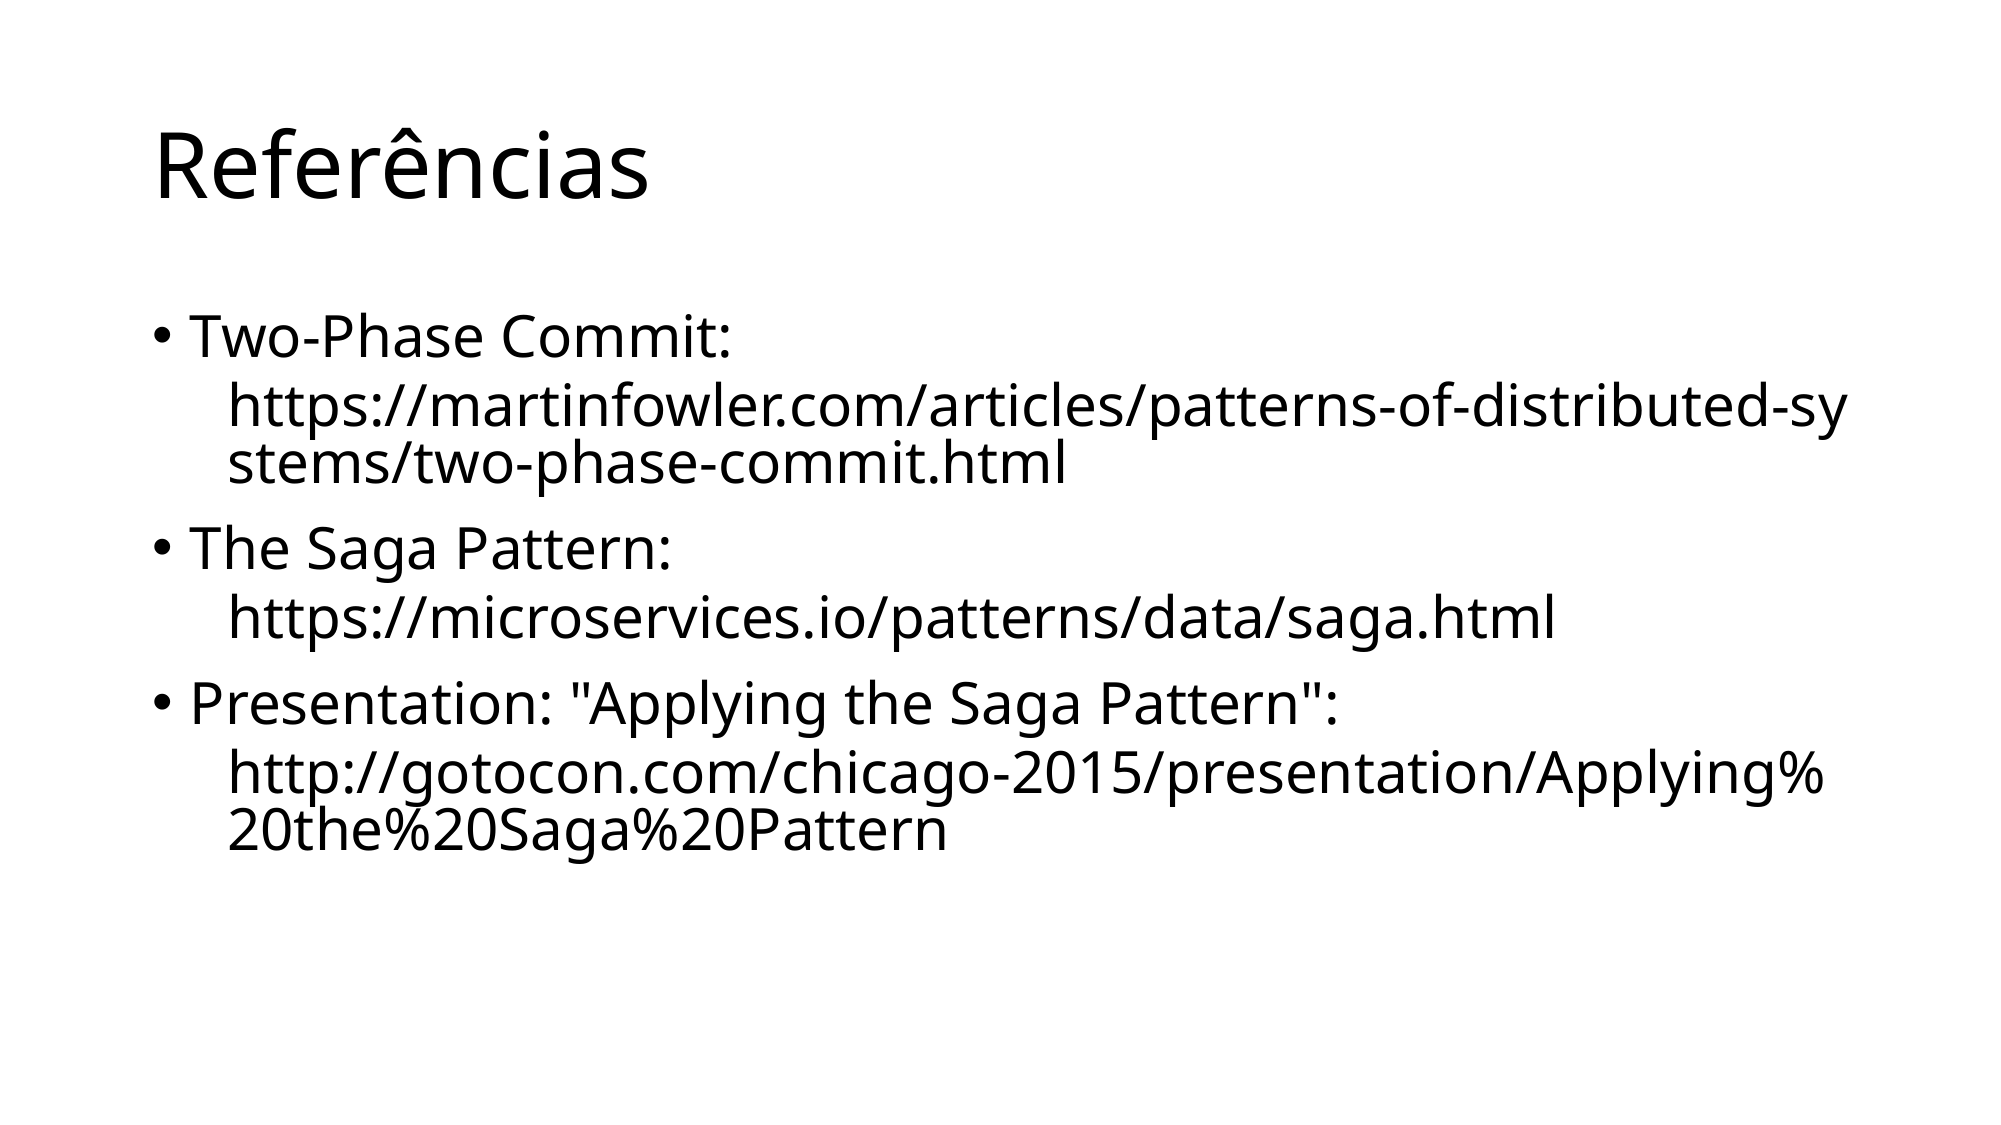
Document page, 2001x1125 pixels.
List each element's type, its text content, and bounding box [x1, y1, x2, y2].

list Two-Phase Commit: https://martinfowler.com/articles/patterns-of-distributed-systems/two-phase-commit.html The Saga Pattern: https://microservices.io/patterns/data/saga.html Presentation: "Applying the Saga Pattern": http://gotocon.com/chicago-2015/presentation/Applying%20the%20Saga%20Pattern [137, 299, 1863, 1014]
title Referências [137, 59, 1863, 278]
